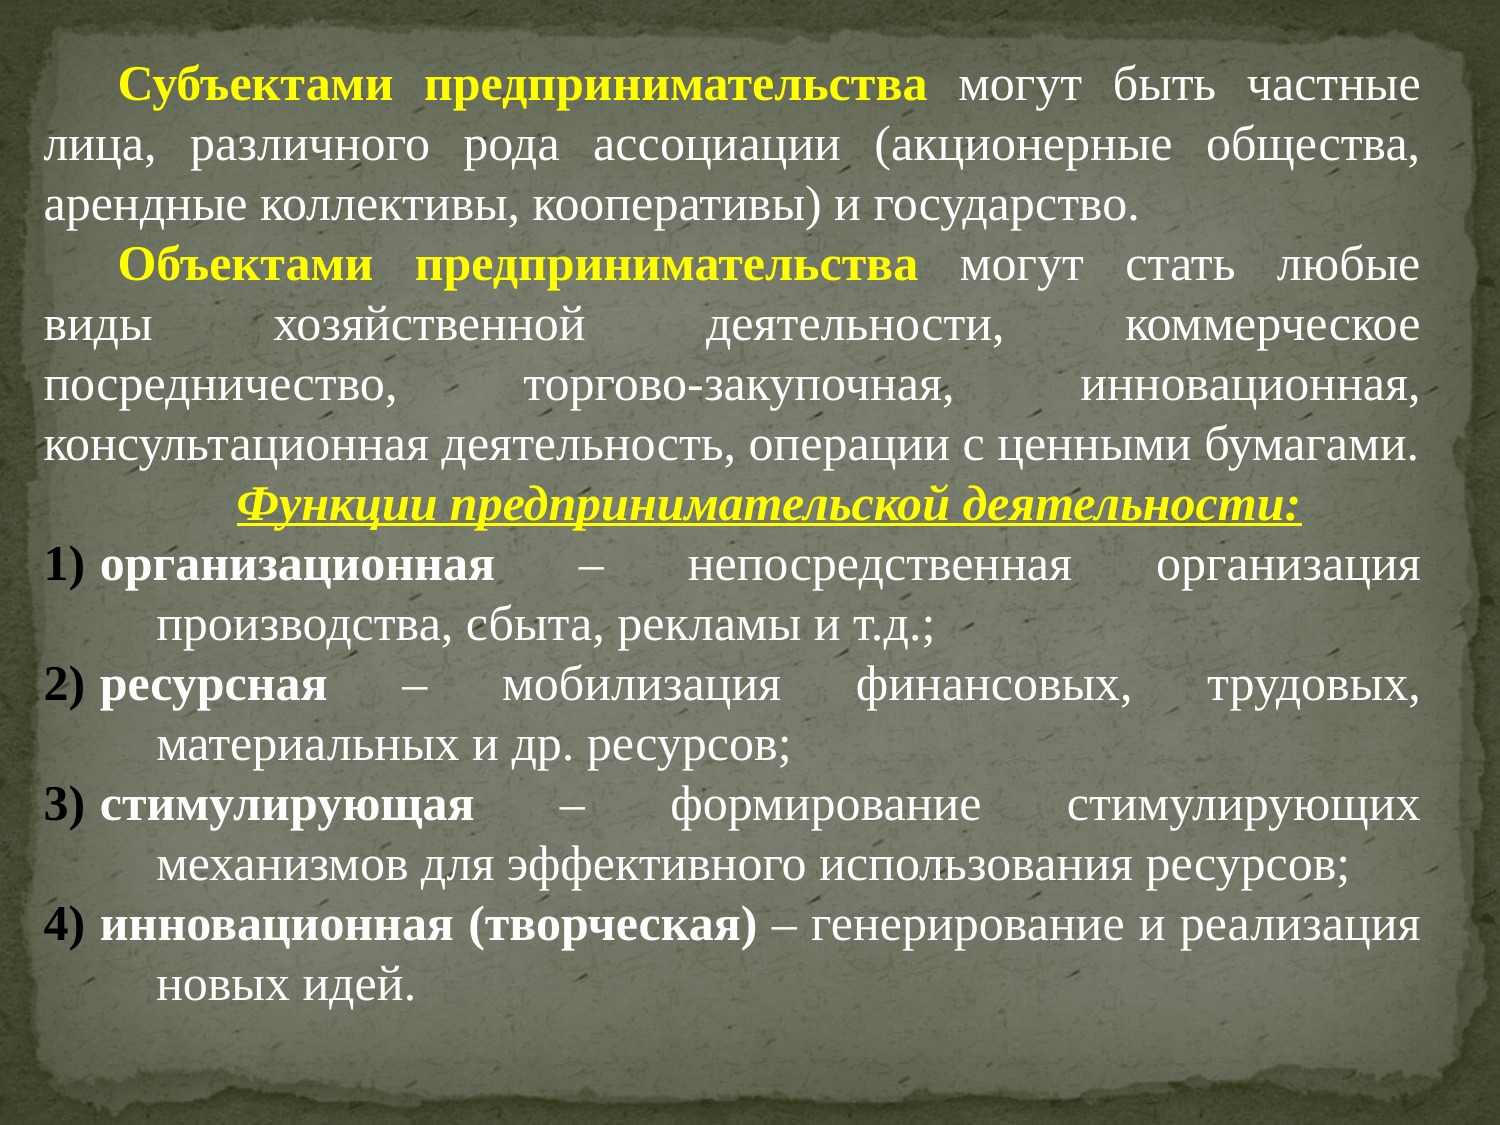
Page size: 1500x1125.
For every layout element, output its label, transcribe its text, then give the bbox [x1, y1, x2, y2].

text_box Субъектами предпринимательства могут быть частные лица, различного рода ассоциации (акционерные общества, арендные коллективы, коопе­ративы) и государство. Объектами предпринимательства могут стать любые виды хозяйствен­ной деятельности, коммерческое посредничество, торгово-закупочная, инновационная, консультационная деятельность, операции с ценными бумагами. Функции предпринимательской деятельности: организационная – непосредственная организация производства, сбыта, рекламы и т.д.; ресурсная – мобилизация финансовых, трудовых, материальных и др. ресурсов; стимулирующая – формирование стимулирующих механизмов для эффективного использования ресурсов; инновационная (творческая) – генерирование и реализация новых идей. [29, 43, 1436, 1078]
